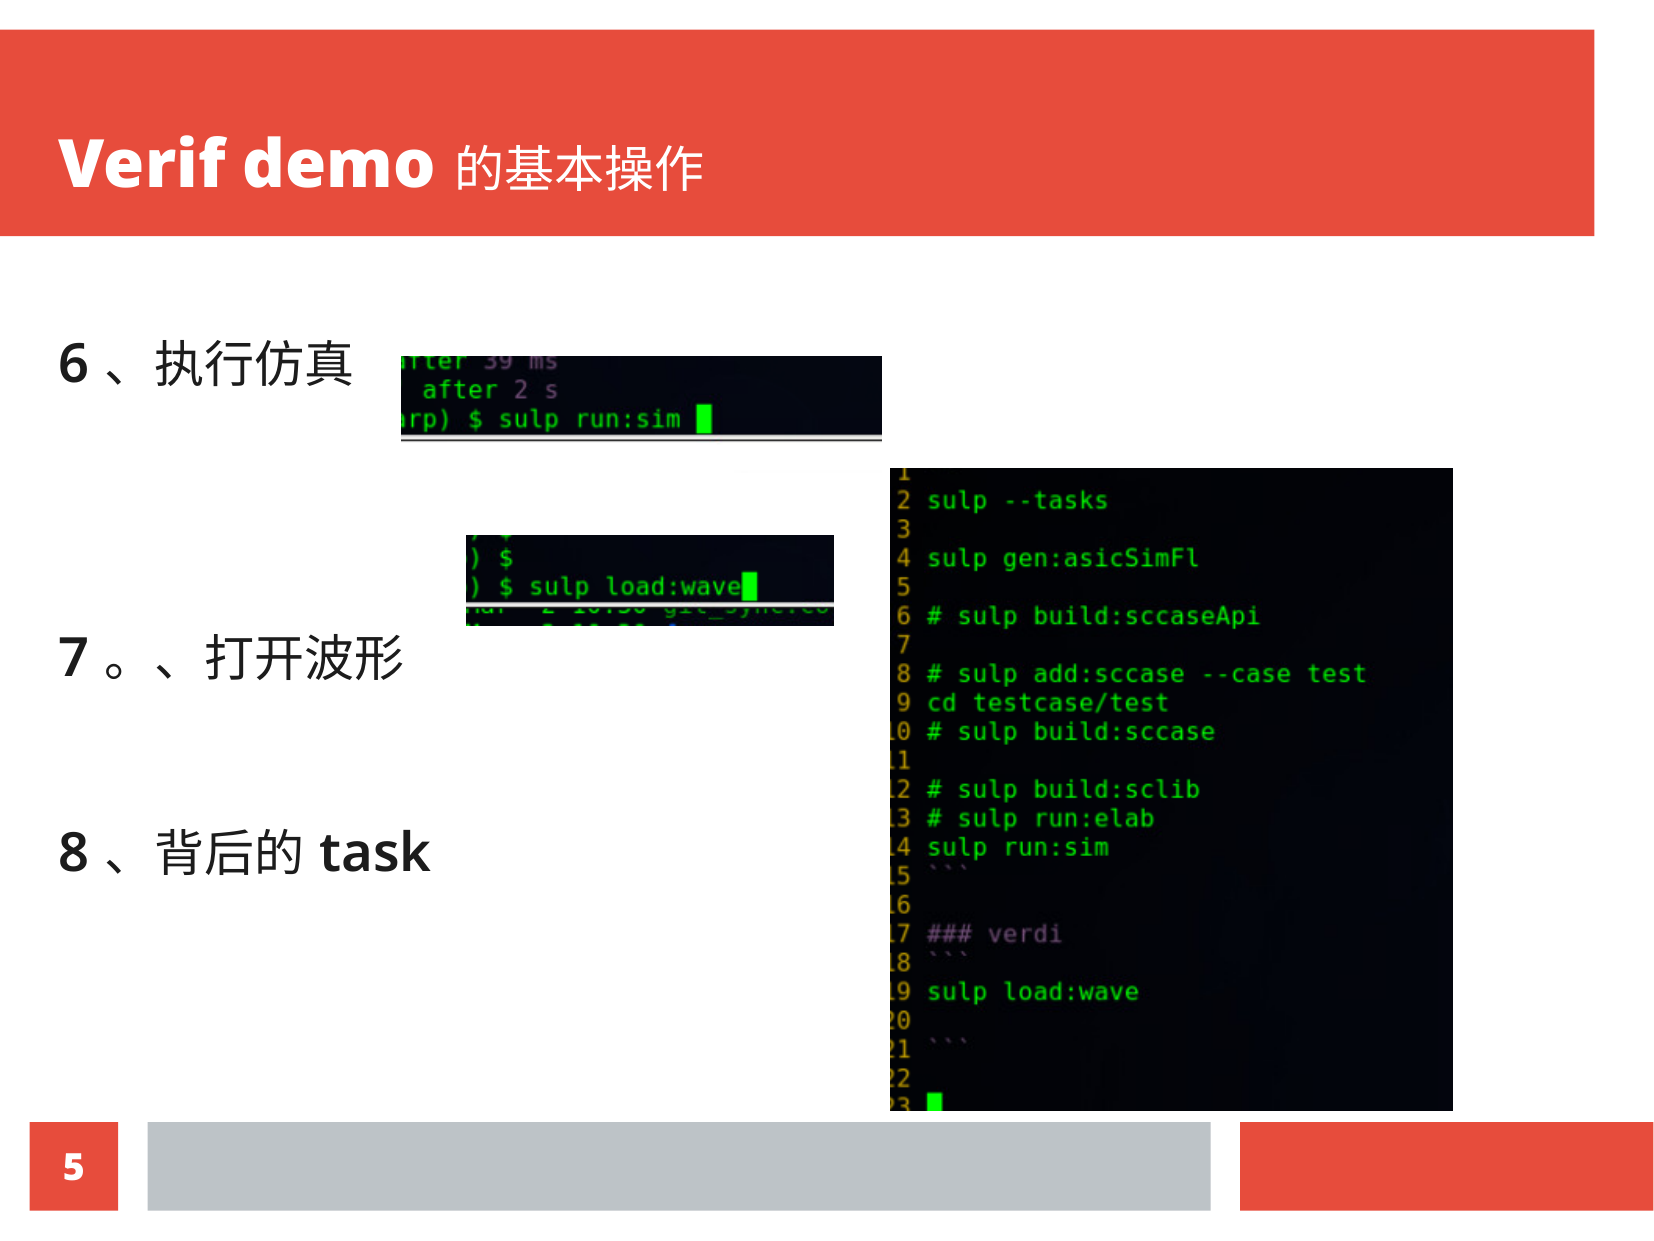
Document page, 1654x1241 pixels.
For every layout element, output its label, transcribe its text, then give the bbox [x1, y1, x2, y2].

picture [401, 356, 882, 473]
picture [890, 468, 1453, 1111]
title Verif demo的基本操作 [59, 59, 1595, 207]
picture [466, 535, 834, 626]
list 6、执行仿真 7。、打开波形 8、背后的task [59, 324, 1565, 1093]
